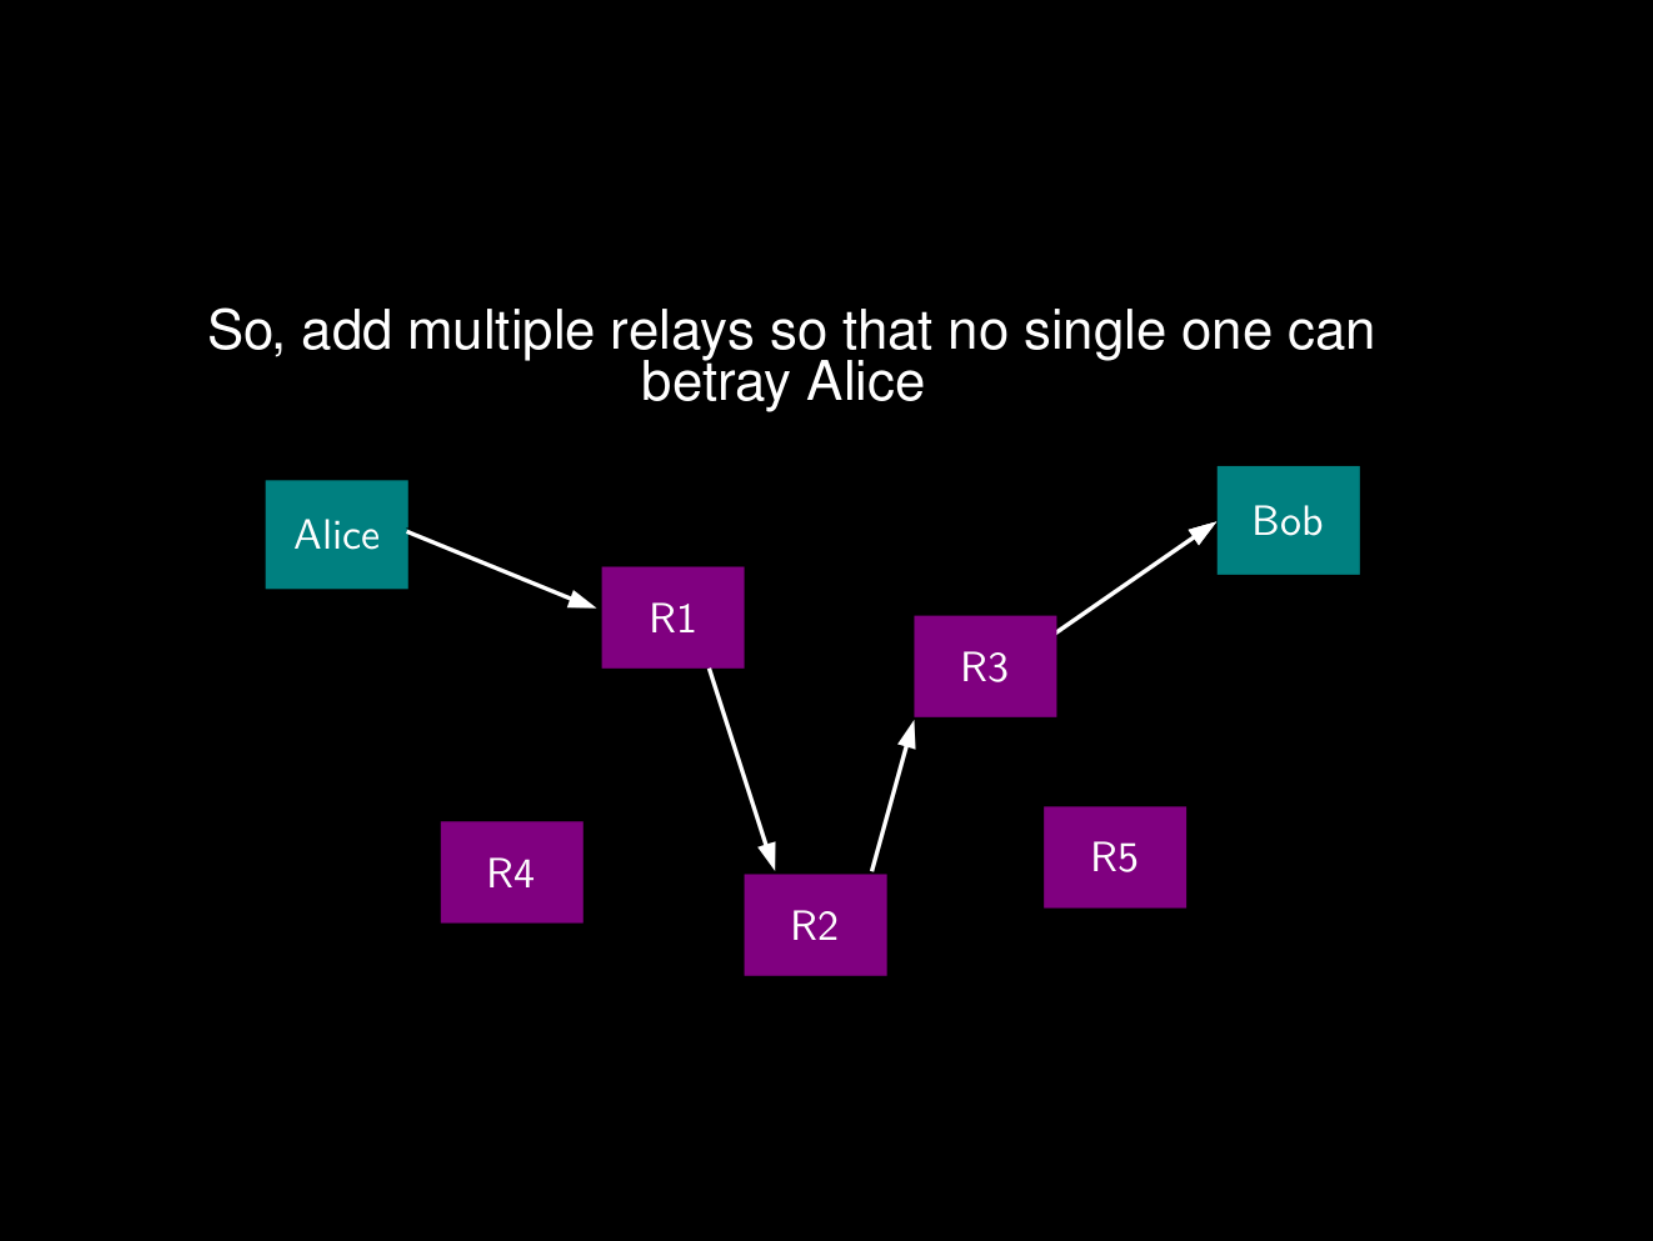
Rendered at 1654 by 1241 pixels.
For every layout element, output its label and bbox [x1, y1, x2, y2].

picture [206, 290, 1414, 1010]
